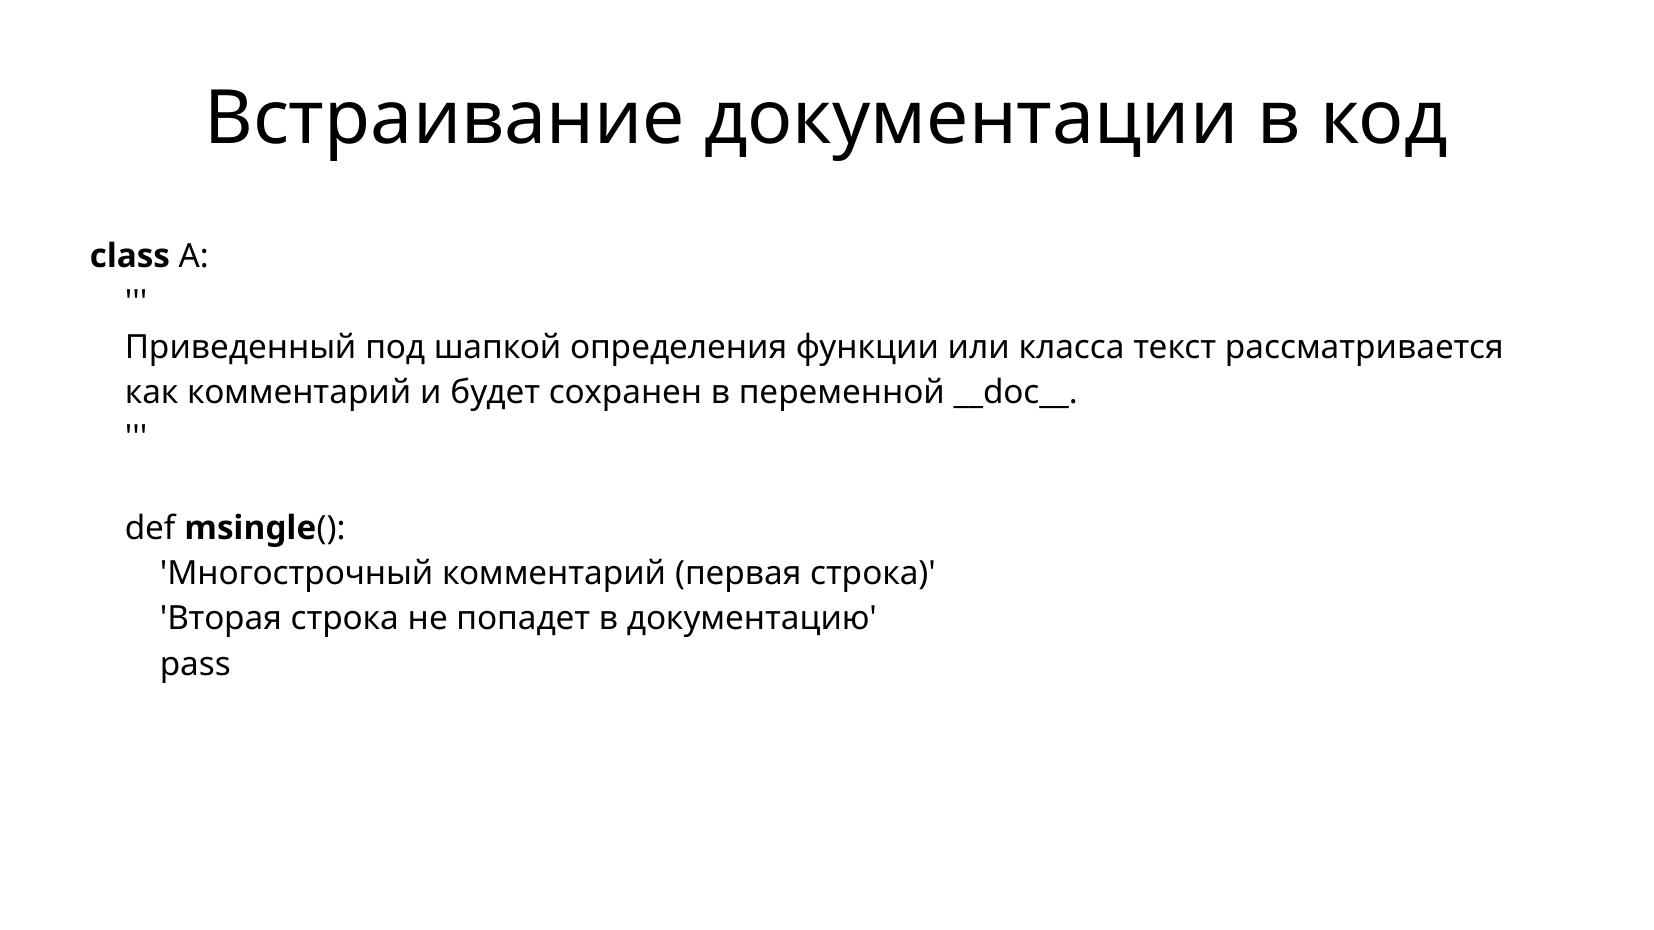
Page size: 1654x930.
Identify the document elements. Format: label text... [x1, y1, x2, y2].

text_box class A: ''' Приведенный под шапкой определения функции или класса текст рассматривается как комментарий и будет сохранен в переменной __doc__. ''' def msingle(): 'Многострочный комментарий (первая строка)' 'Вторая строка не попадет в документацию' pass [75, 225, 1613, 901]
title Встраивание документации в код [82, 37, 1571, 193]
